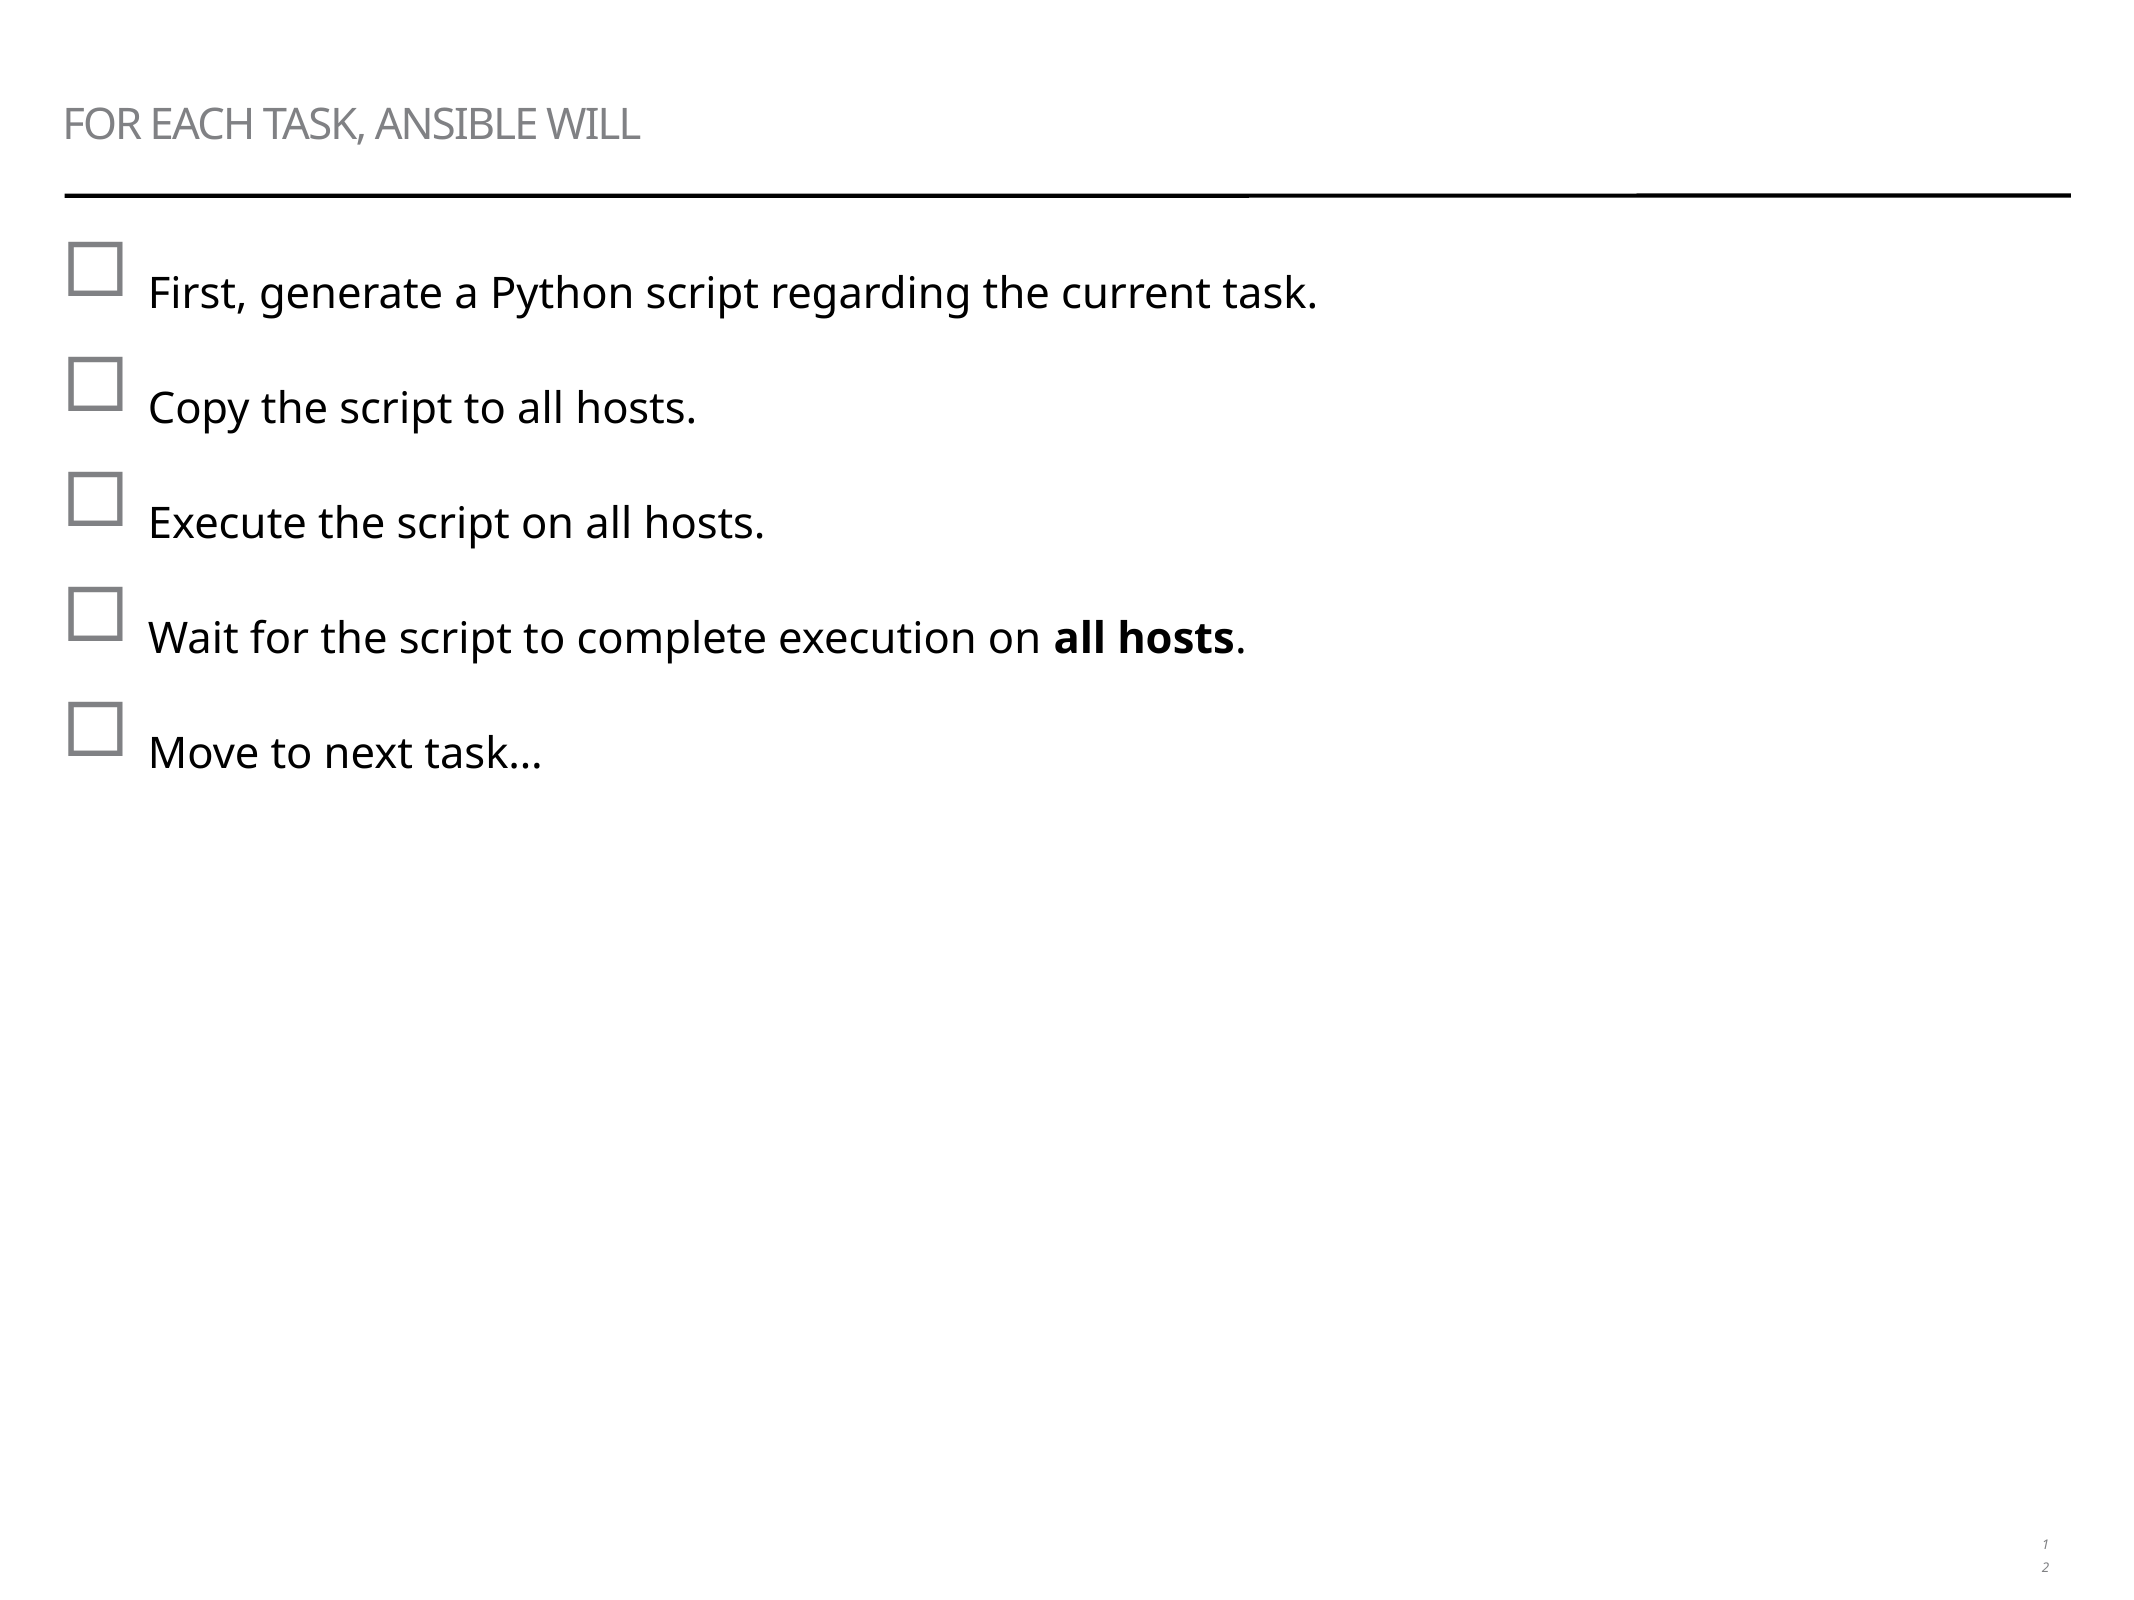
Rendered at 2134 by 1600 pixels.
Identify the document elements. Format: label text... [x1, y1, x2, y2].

title FOR EACH TASK, ANSIBLE WILL [62, 50, 2071, 169]
list First, generate a Python script regarding the current task. Copy the script to all hosts. Execute the script on all hosts. Wait for the script to complete execution on all hosts. Move to next task… [62, 233, 2071, 1486]
slide_number <number> [2026, 1518, 2071, 1567]
